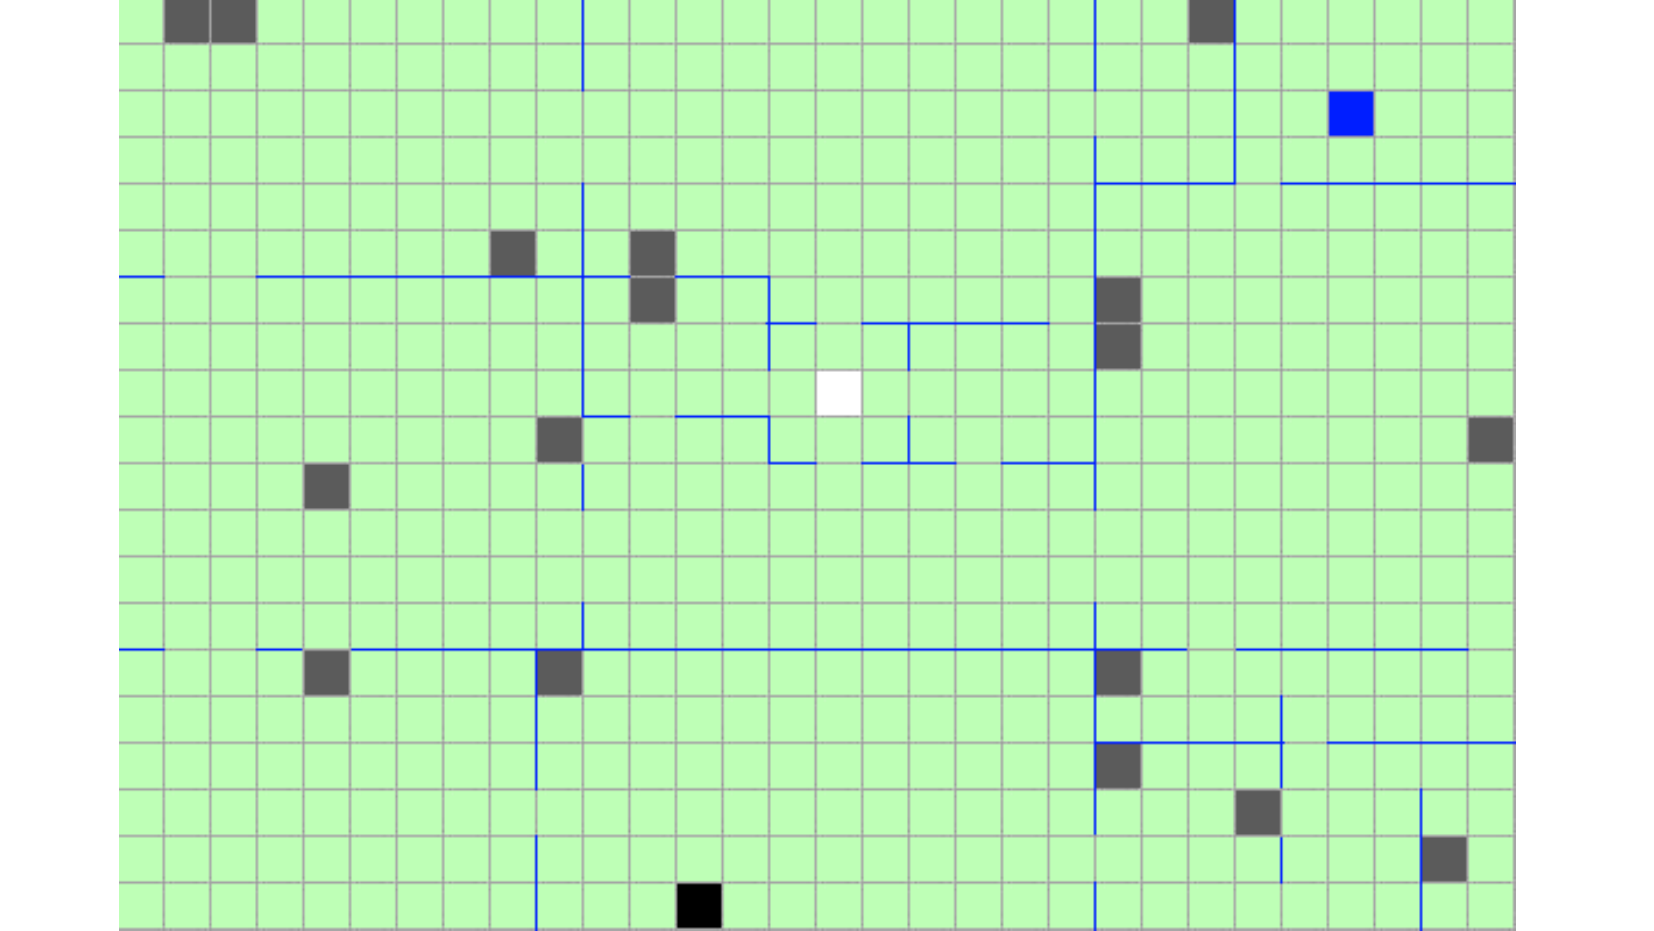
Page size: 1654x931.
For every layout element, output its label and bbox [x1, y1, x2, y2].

picture [119, 0, 1516, 931]
